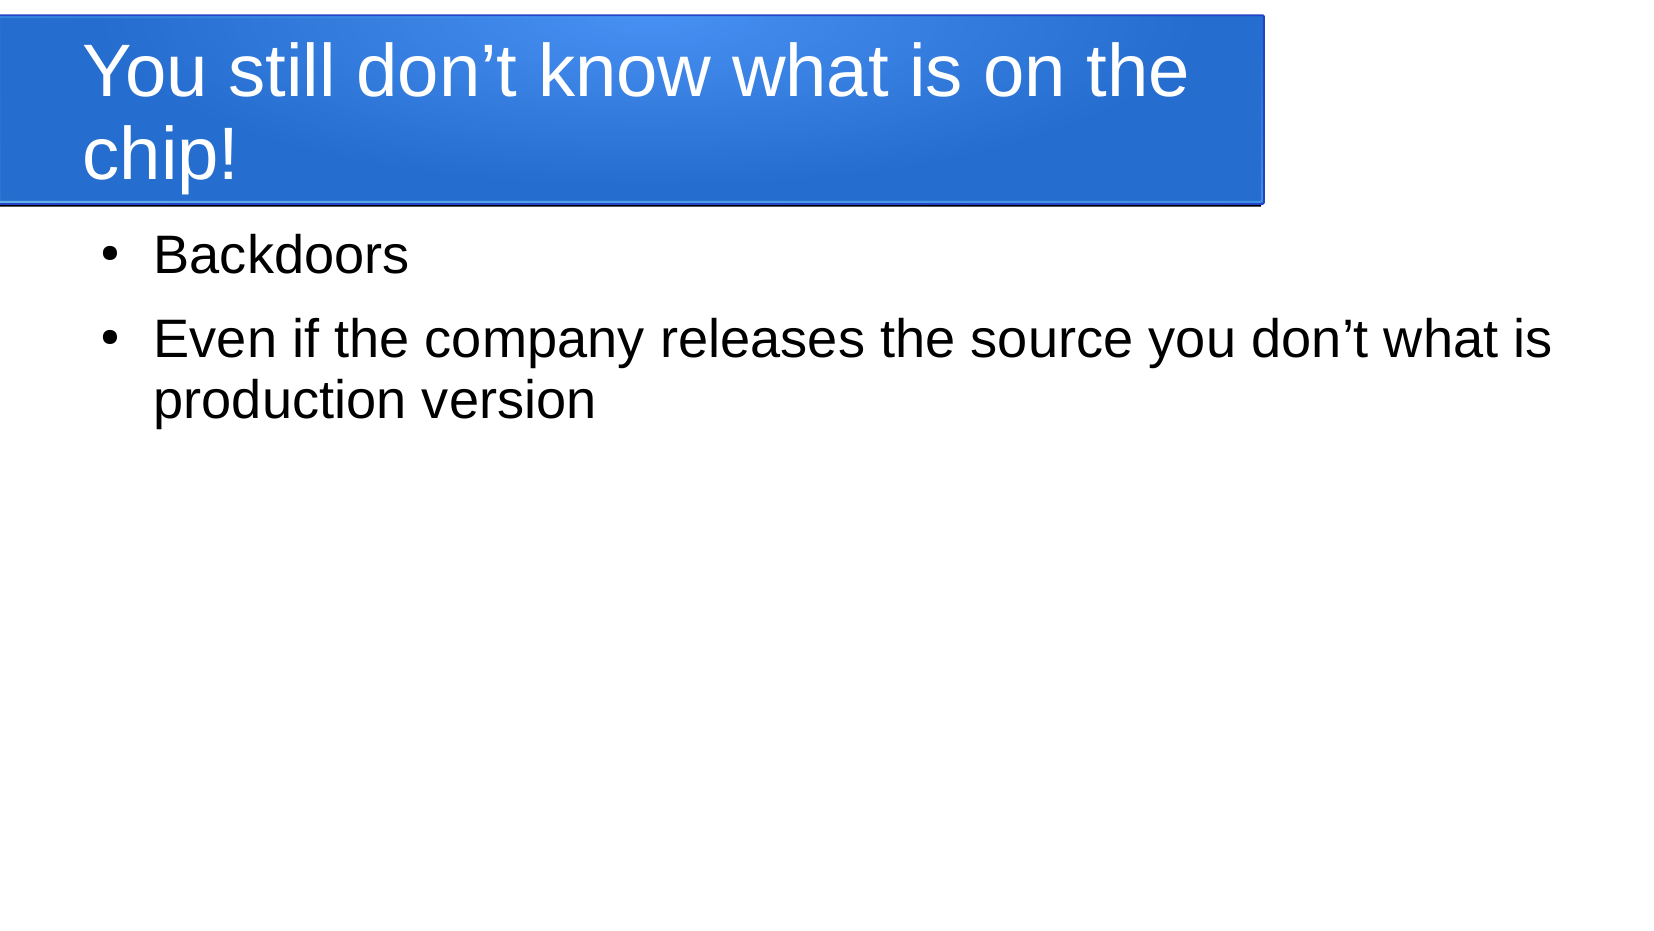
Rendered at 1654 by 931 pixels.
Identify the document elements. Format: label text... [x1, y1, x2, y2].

list Backdoors Even if the company releases the source you don’t what is production version [82, 224, 1571, 764]
title You still don’t know what is on the chip! [82, 29, 1235, 196]
